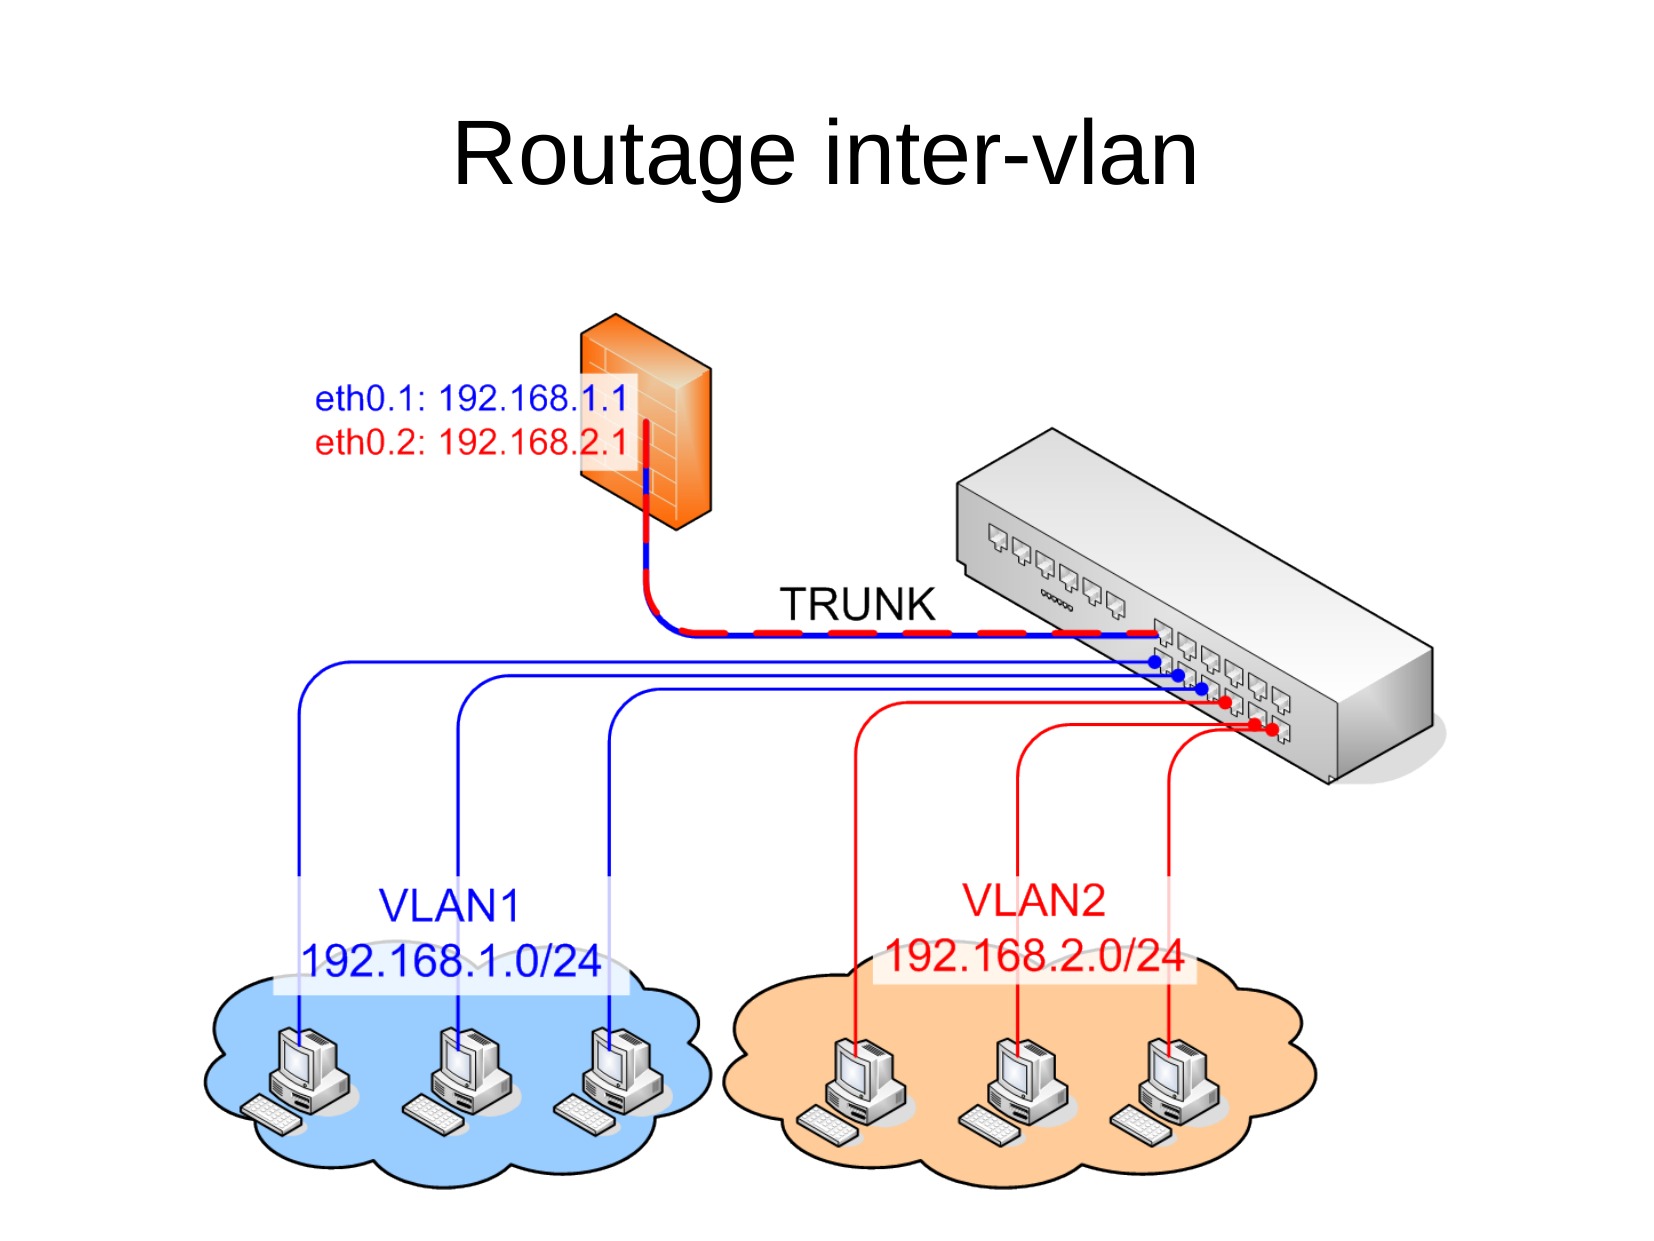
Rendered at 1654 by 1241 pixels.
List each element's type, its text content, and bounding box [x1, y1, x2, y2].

picture [203, 312, 1447, 1190]
title Routage inter-vlan [82, 49, 1571, 257]
